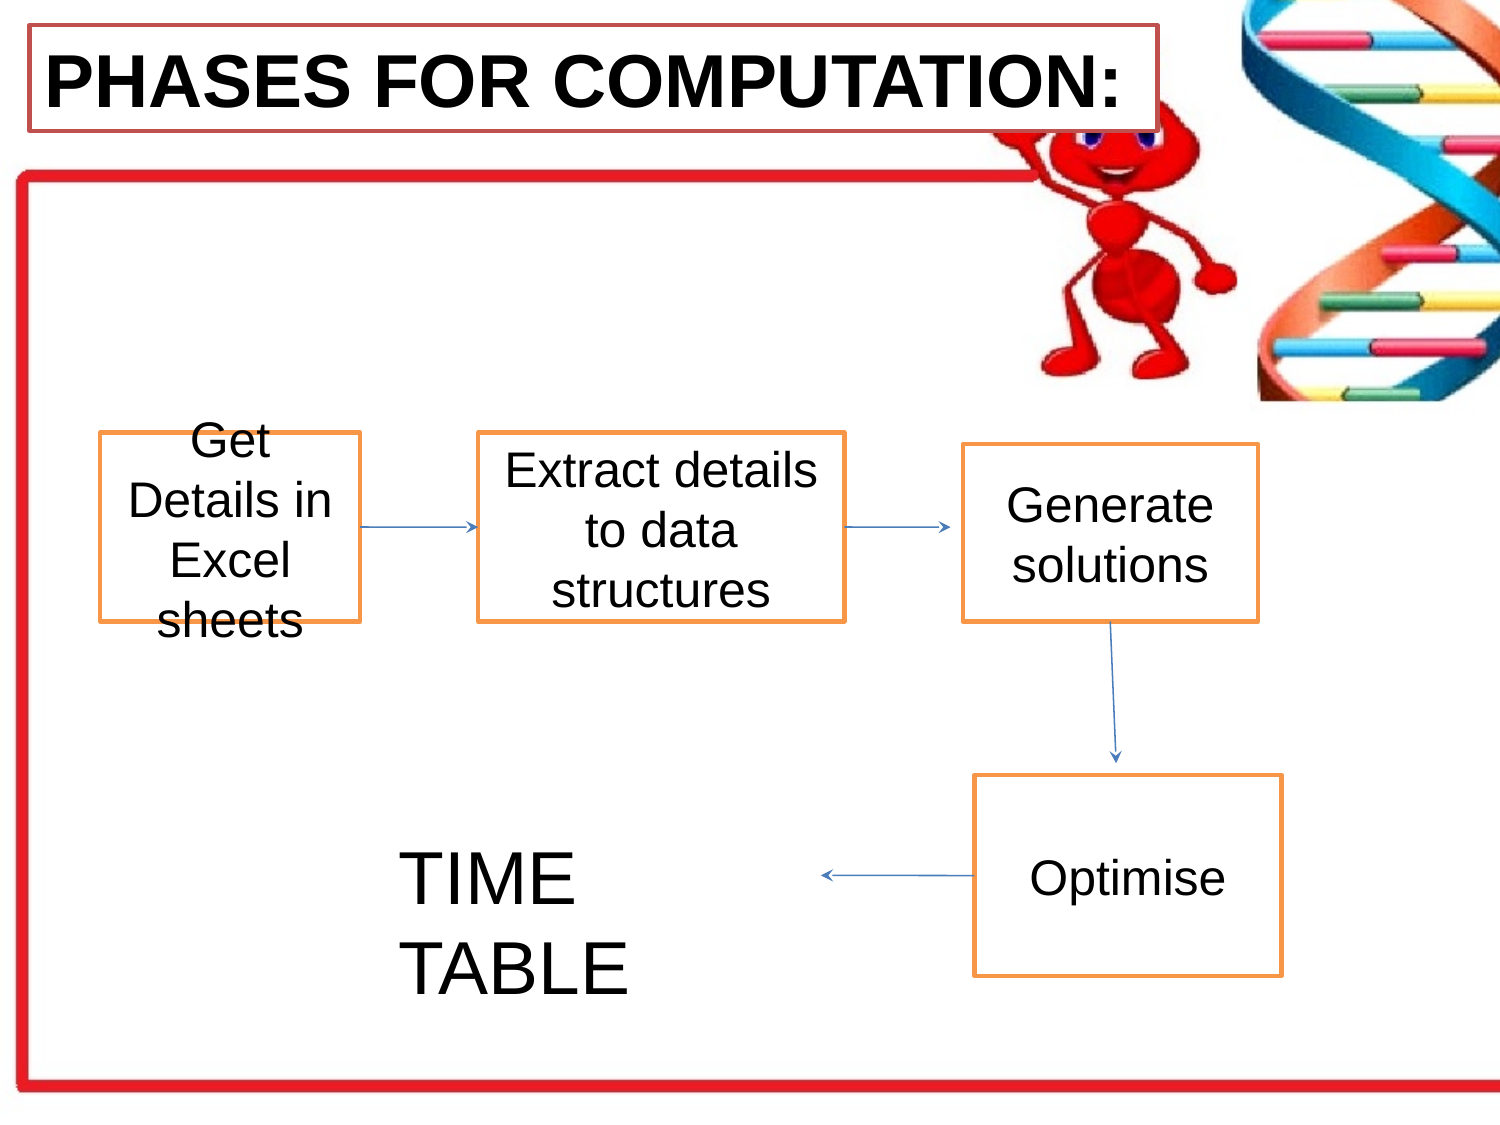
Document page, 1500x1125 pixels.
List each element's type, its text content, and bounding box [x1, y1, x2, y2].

picture [0, 0, 1500, 1125]
text_box Optimise [974, 775, 1282, 976]
text_box Extract details to data structures [478, 432, 845, 622]
text_box Generate solutions [962, 444, 1258, 622]
text_box Get Details in Excel sheets [100, 432, 361, 622]
text_box TIME TABLE [383, 822, 821, 929]
text_box PHASES FOR COMPUTATION: [29, 25, 1158, 131]
